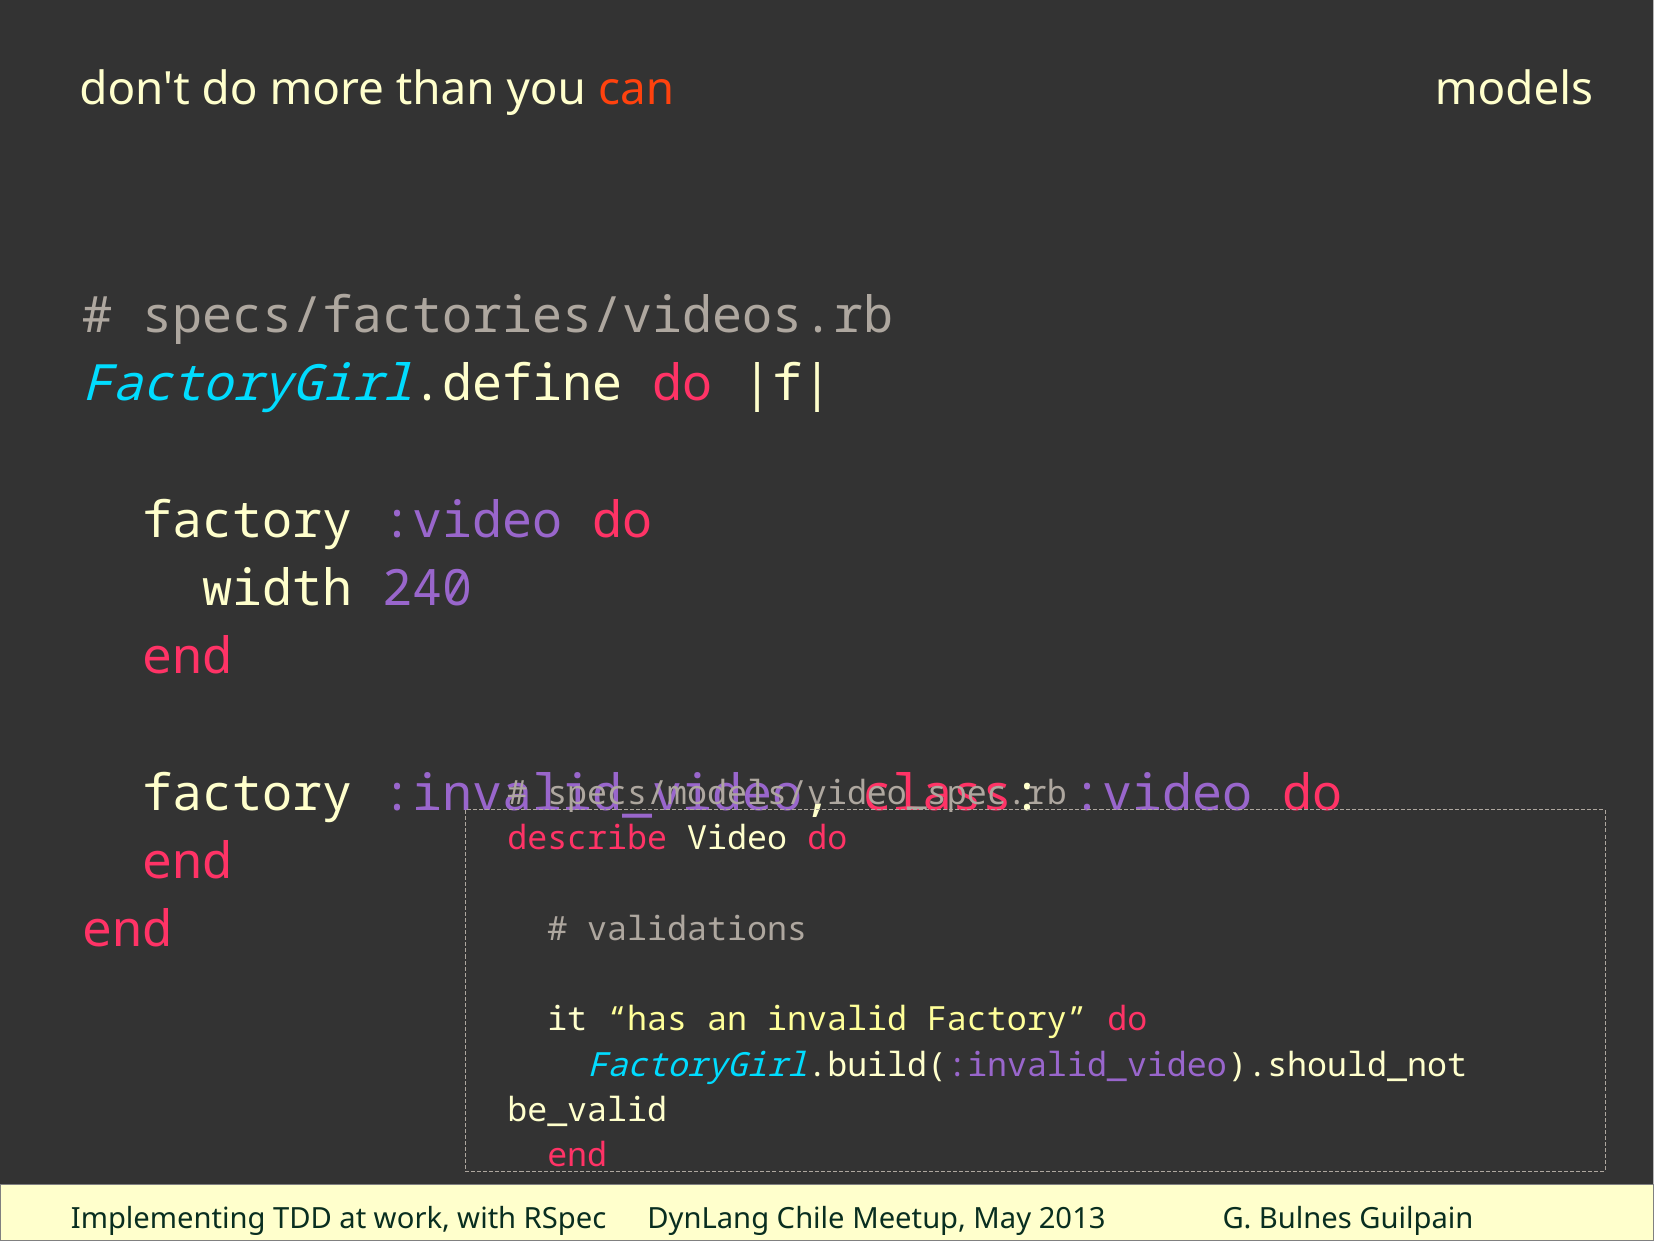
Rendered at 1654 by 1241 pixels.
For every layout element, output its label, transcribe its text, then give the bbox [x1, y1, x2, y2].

text_box don't do more than you can [64, 48, 556, 115]
text_box Implementing TDD at work, with RSpec [56, 1190, 506, 1239]
text_box DynLang Chile Meetup, May 2013 [632, 1190, 1021, 1239]
text_box models [1420, 48, 1571, 115]
text_box # specs/models/video_spec.rb describe Video do # validations it “has an invalid Factory” do FactoryGirl.build(:invalid_video).should_not be_valid end end [507, 810, 1552, 1181]
text_box G. Bulnes Guilpain [1207, 1190, 1435, 1239]
text_box [0, 1184, 1654, 1241]
subtitle # specs/factories/videos.rb FactoryGirl.define do |f| factory :video do width 240 end factory :invalid_video, class: :video do end end [82, 59, 1571, 1181]
